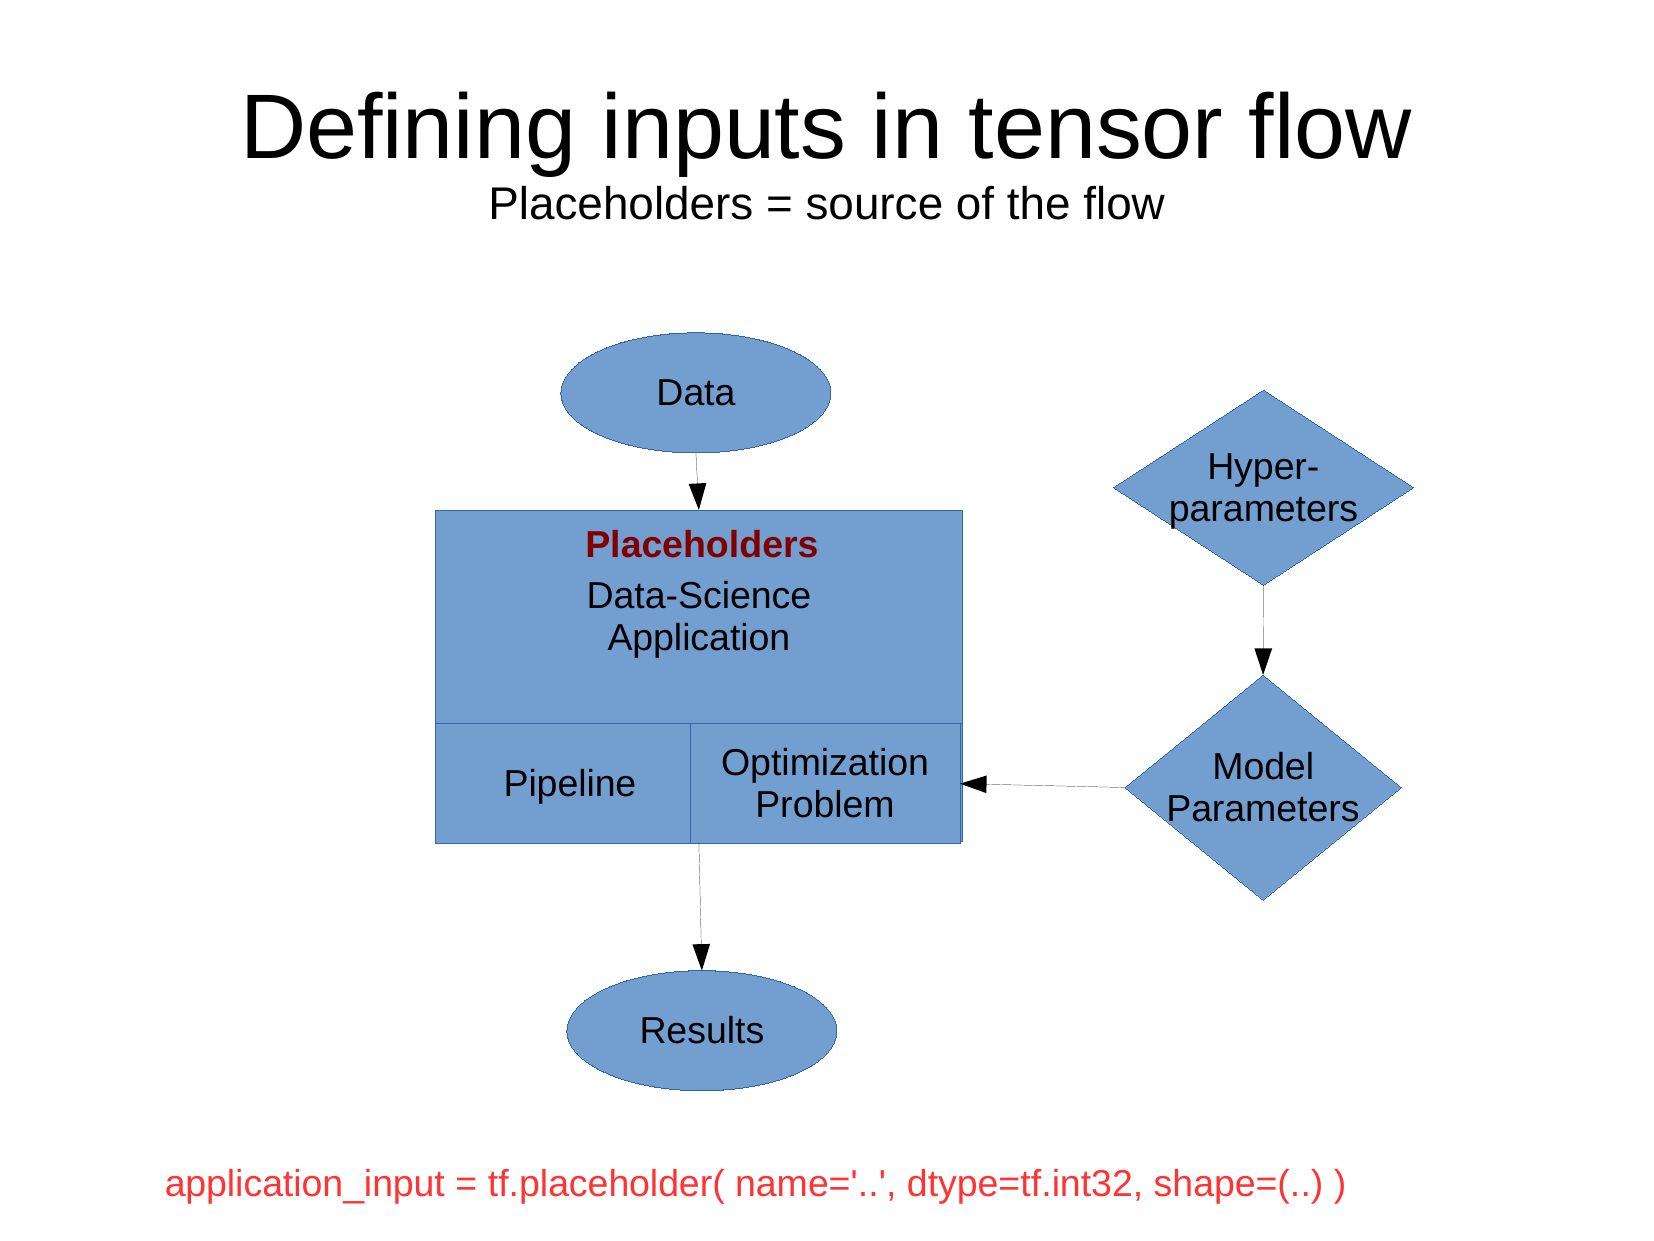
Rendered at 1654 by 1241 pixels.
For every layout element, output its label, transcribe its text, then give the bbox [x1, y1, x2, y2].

text_box Model Parameters [1125, 675, 1402, 901]
text_box Pipeline [435, 723, 690, 844]
title Defining inputs in tensor flow Placeholders = source of the flow [82, 49, 1571, 257]
text_box Results [566, 970, 837, 1091]
text_box Hyper- parameters [1113, 390, 1414, 585]
text_box application_input = tf.placeholder( name='..', dtype=tf.int32, shape=(..) ) [150, 1155, 1426, 1241]
text_box Data [560, 332, 831, 453]
text_box Placeholders [570, 473, 931, 573]
text_box Optimization Problem [690, 723, 961, 844]
text_box Data-Science Application [435, 510, 963, 724]
